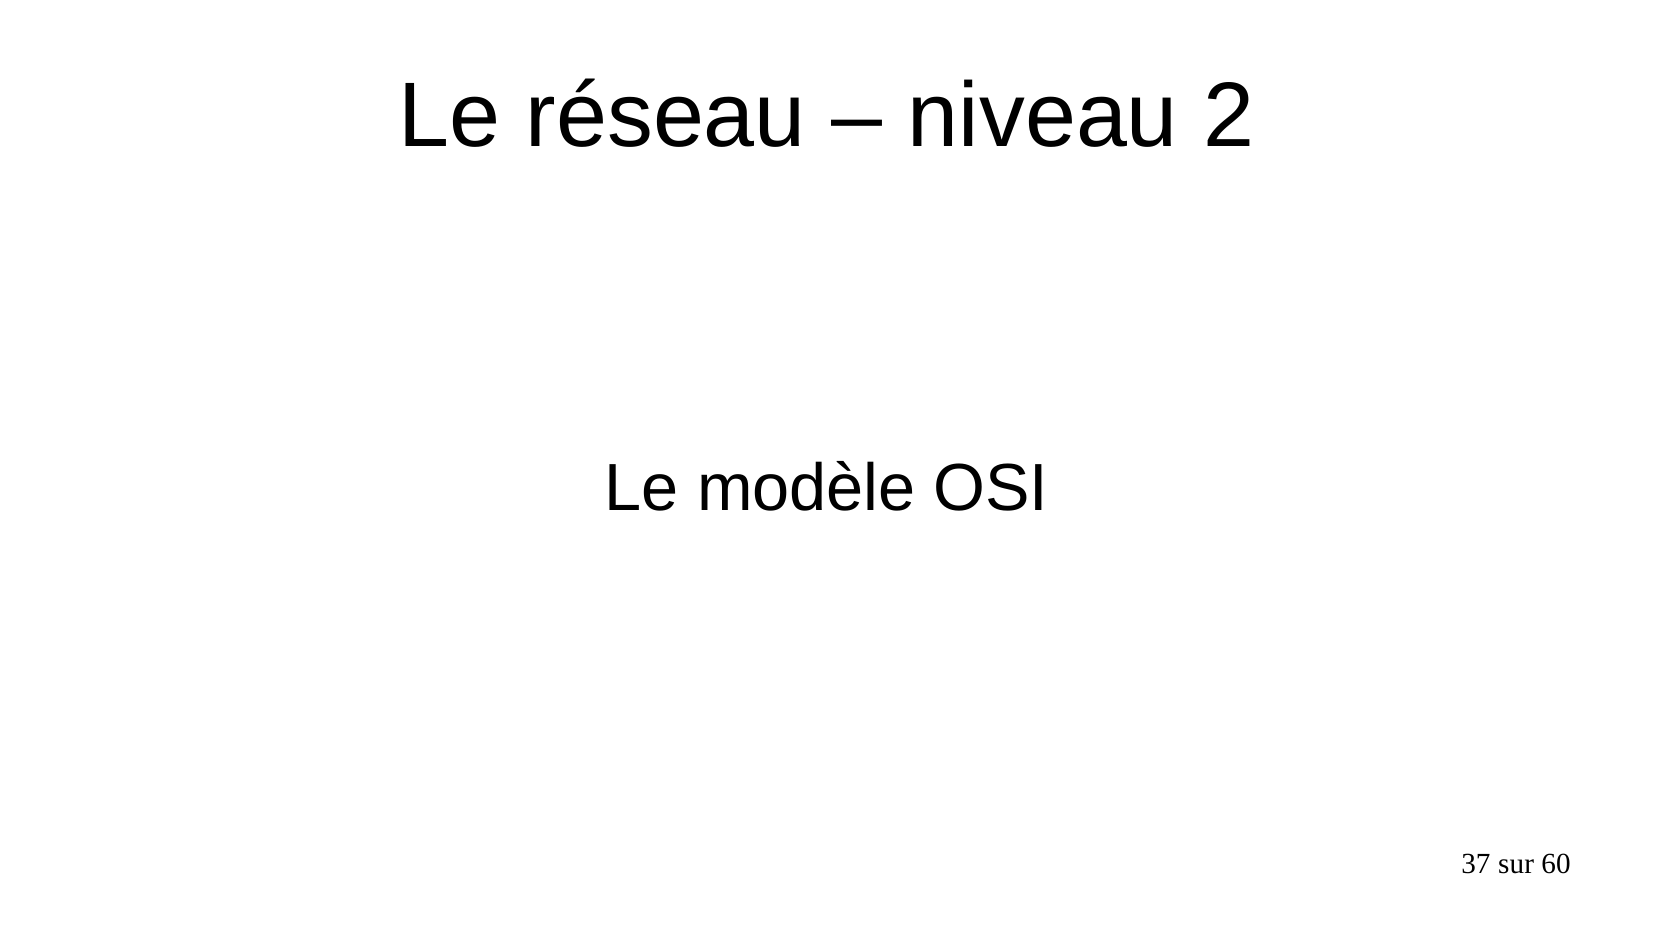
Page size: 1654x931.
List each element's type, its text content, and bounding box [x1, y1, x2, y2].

subtitle Le modèle OSI [82, 217, 1571, 758]
title Le réseau – niveau 2 [82, 37, 1571, 193]
